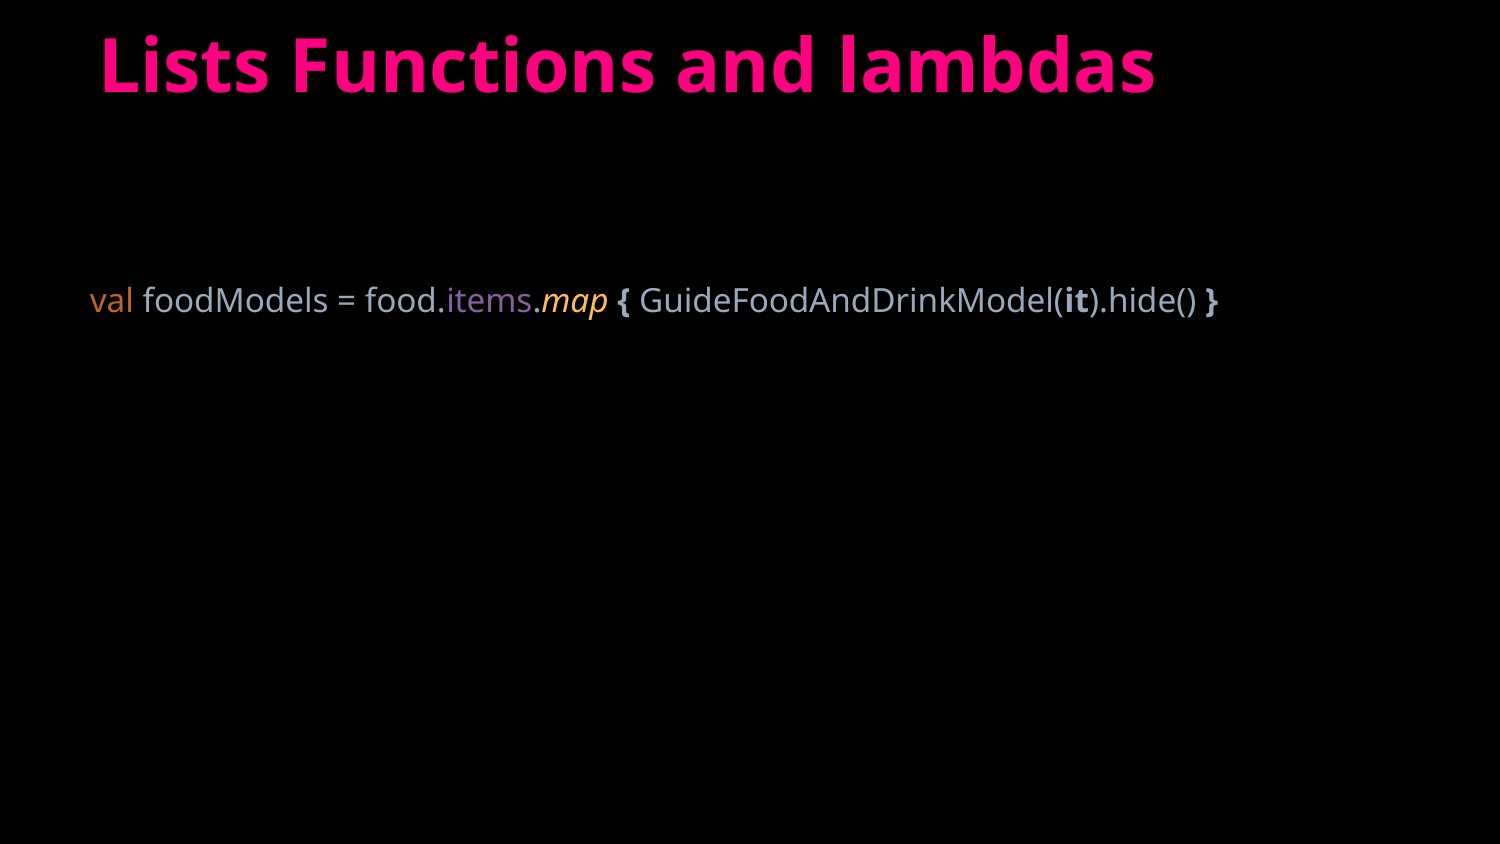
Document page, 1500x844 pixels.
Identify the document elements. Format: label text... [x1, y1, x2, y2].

title Lists Functions and lambdas [83, 28, 1416, 136]
text_box val foodModels = food.items.map { GuideFoodAndDrinkModel(it).hide() } [75, 270, 1456, 406]
